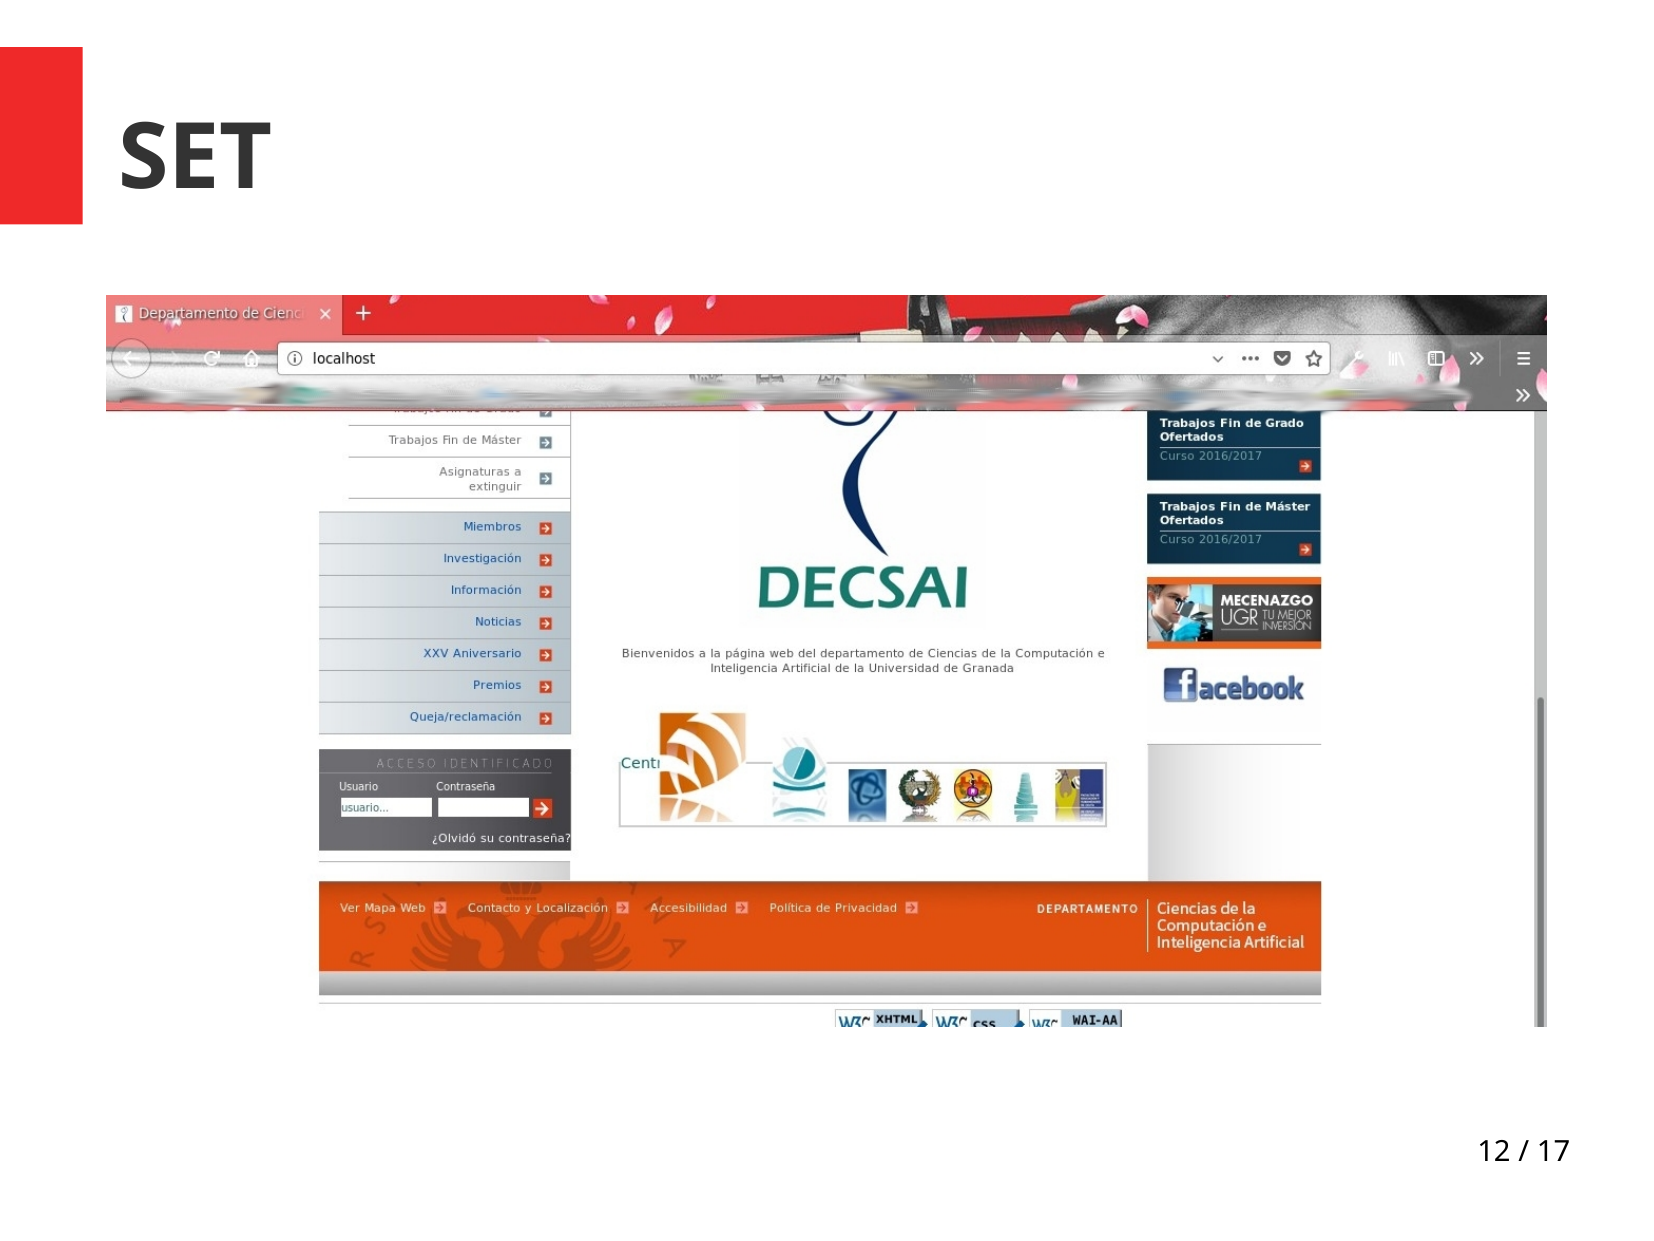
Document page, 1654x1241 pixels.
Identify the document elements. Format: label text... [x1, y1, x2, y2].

picture [106, 295, 1547, 1027]
title SET [118, 49, 1571, 257]
